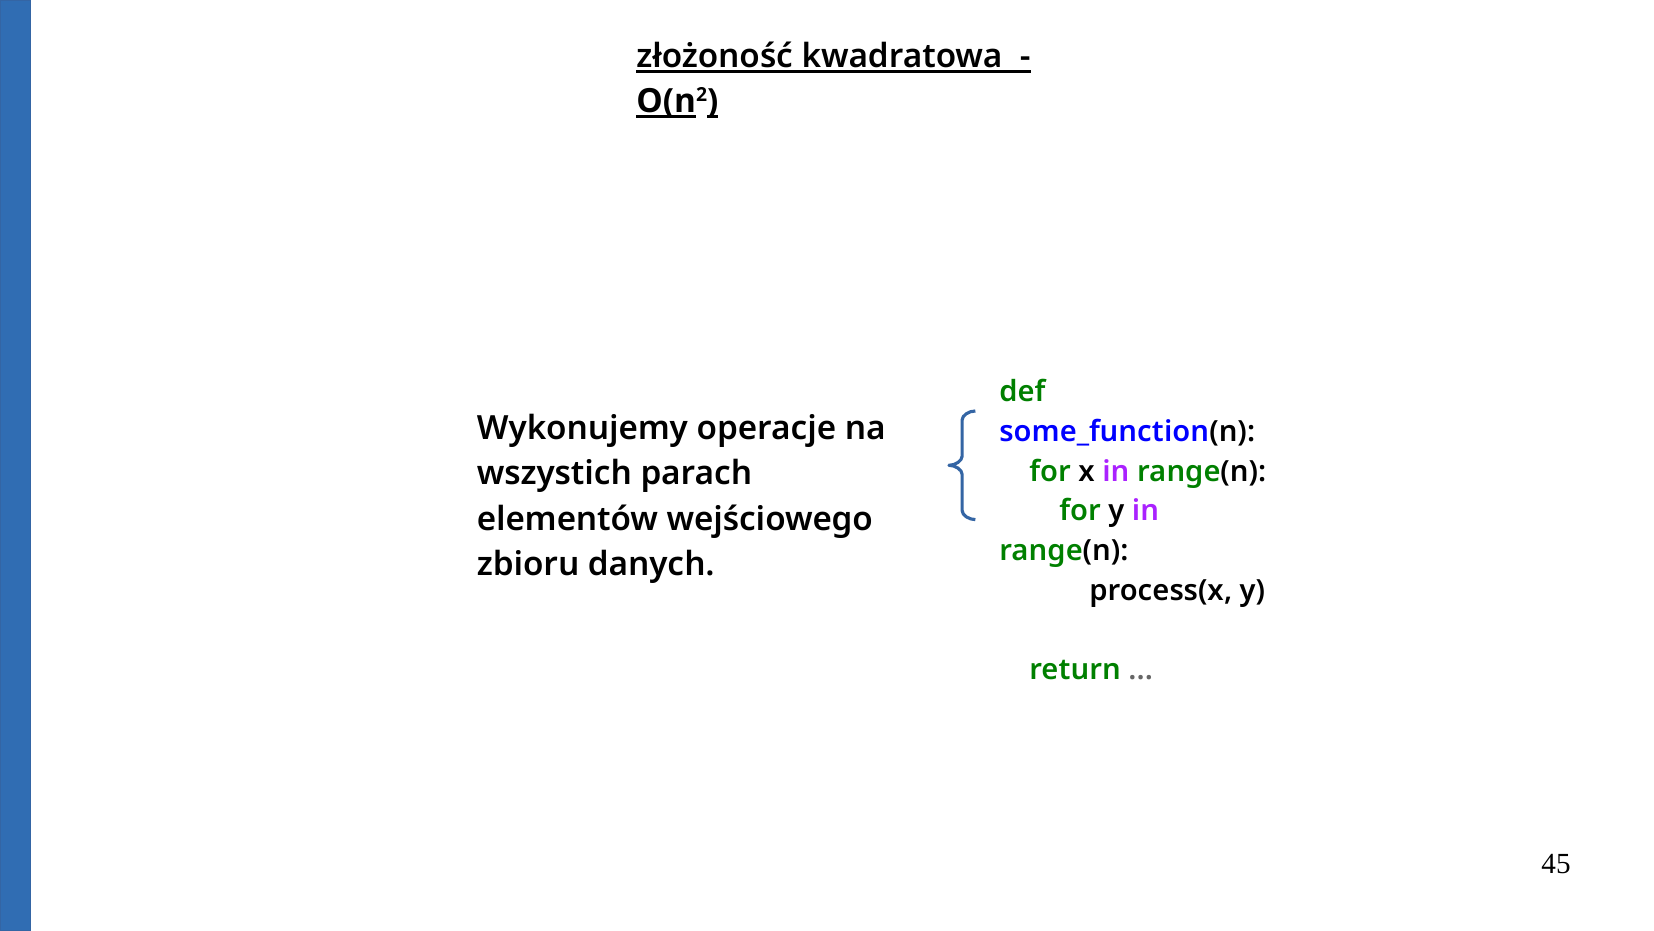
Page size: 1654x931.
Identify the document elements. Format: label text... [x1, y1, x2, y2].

text_box Wykonujemy operacje na wszystich parach elementów wejściowego zbioru danych. [462, 396, 911, 537]
text_box def some_function(n): for x in range(n): for y in range(n): process(x, y) return ... [984, 363, 1309, 617]
text_box złożoność kwadratowa - O(n2) [621, 24, 1127, 82]
text_box [0, 0, 31, 931]
